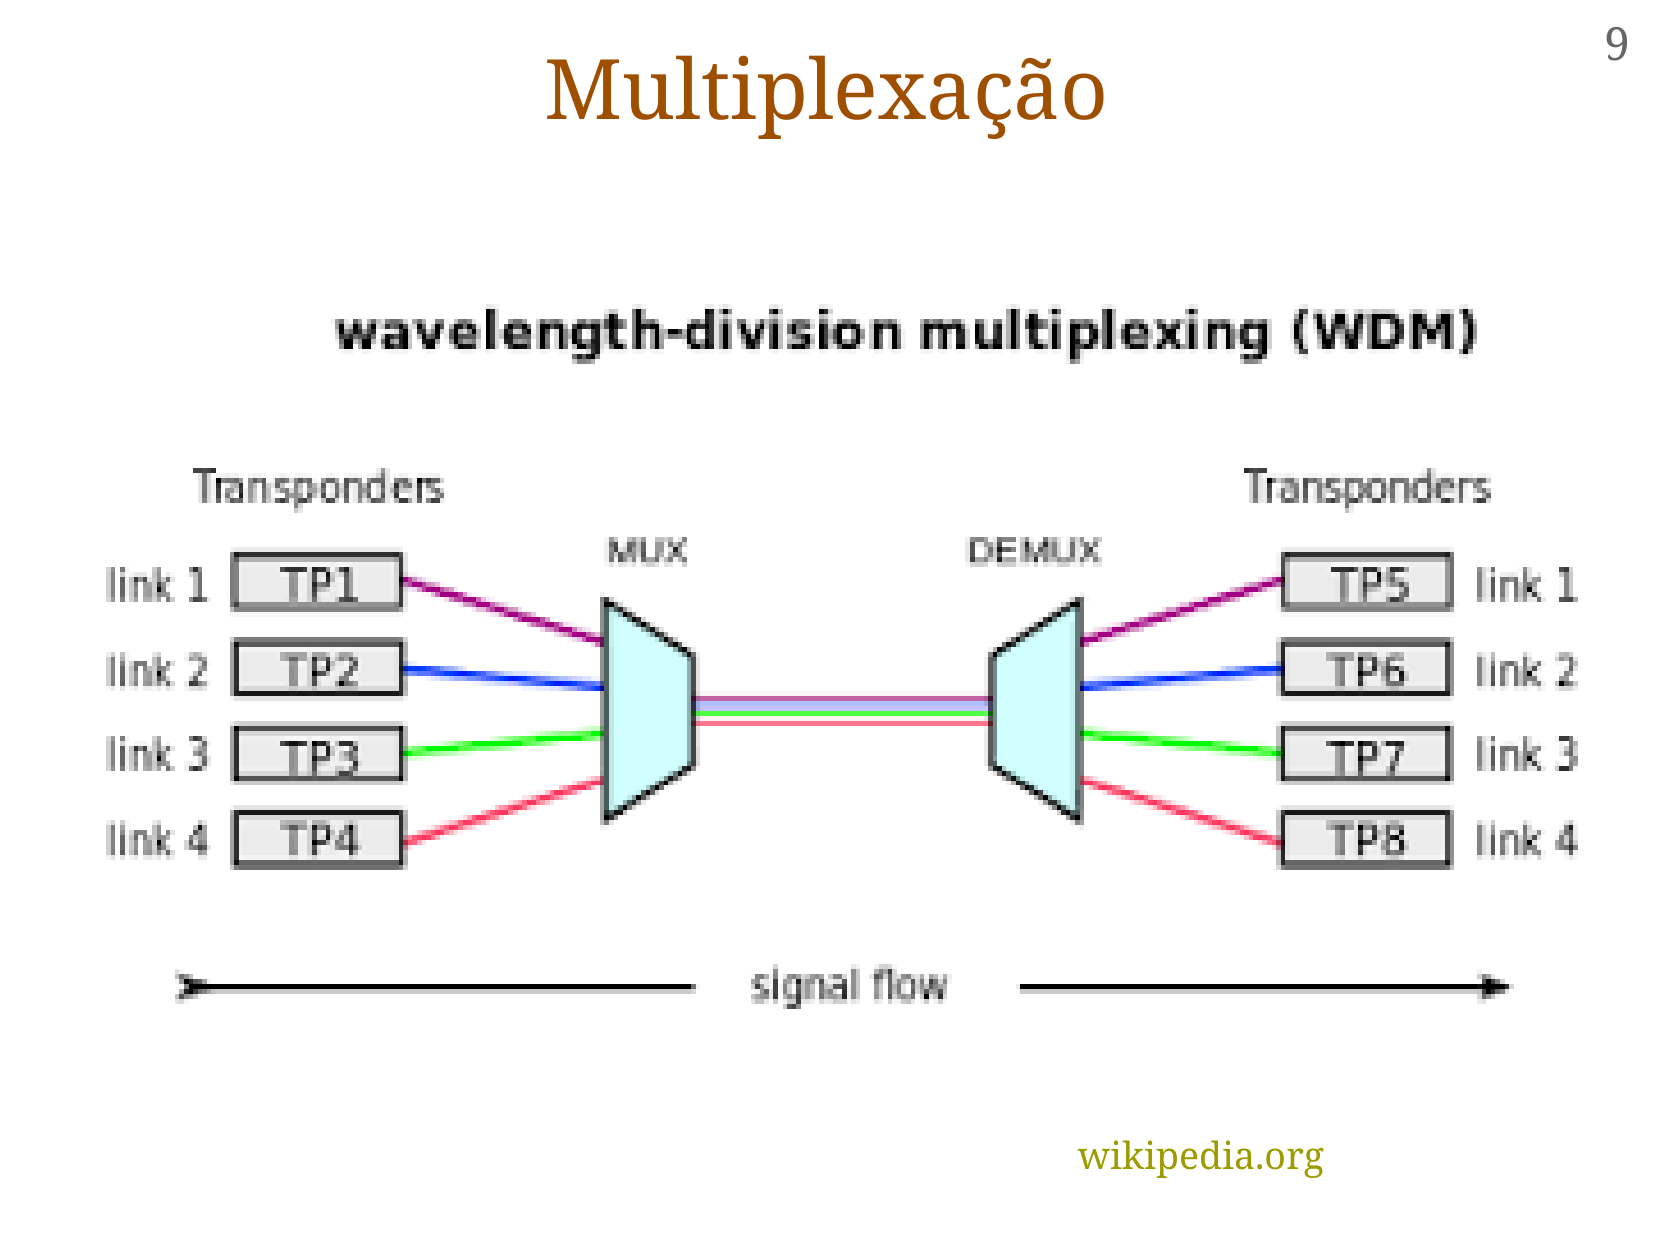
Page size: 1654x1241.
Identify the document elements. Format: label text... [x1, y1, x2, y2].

title Multiplexação [59, 29, 1595, 148]
picture [84, 280, 1601, 1034]
text_box wikipedia.org [1062, 1122, 1340, 1188]
